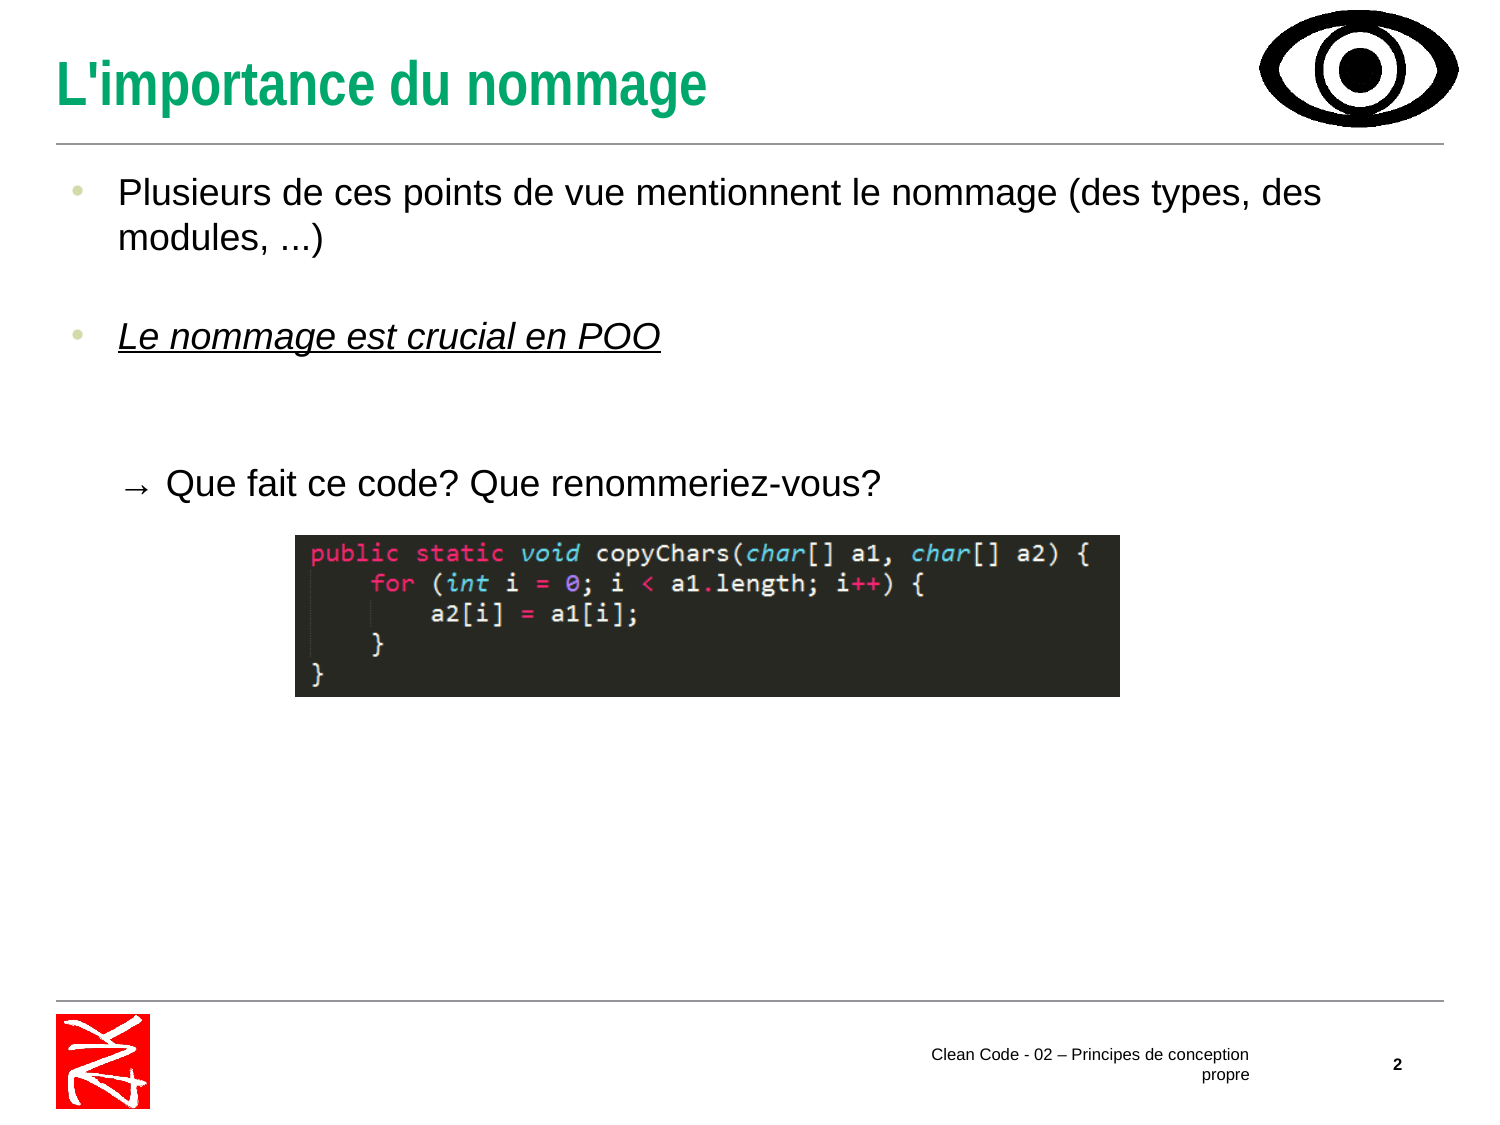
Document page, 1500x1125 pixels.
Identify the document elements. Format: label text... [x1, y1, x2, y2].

title L'importance du nommage [56, 18, 1247, 142]
footer Clean Code - 02 – Principes de conception propre [919, 1049, 1250, 1079]
text_box Plusieurs de ces points de vue mentionnent le nommage (des types, des modules, ...) Le nommage est crucial en POO → Que fait ce code? Que renommeriez-vous? [56, 160, 1444, 946]
picture [295, 535, 1120, 697]
picture [55, 1014, 151, 1109]
slide_number <number> [1372, 1049, 1403, 1079]
picture [1247, 0, 1473, 193]
